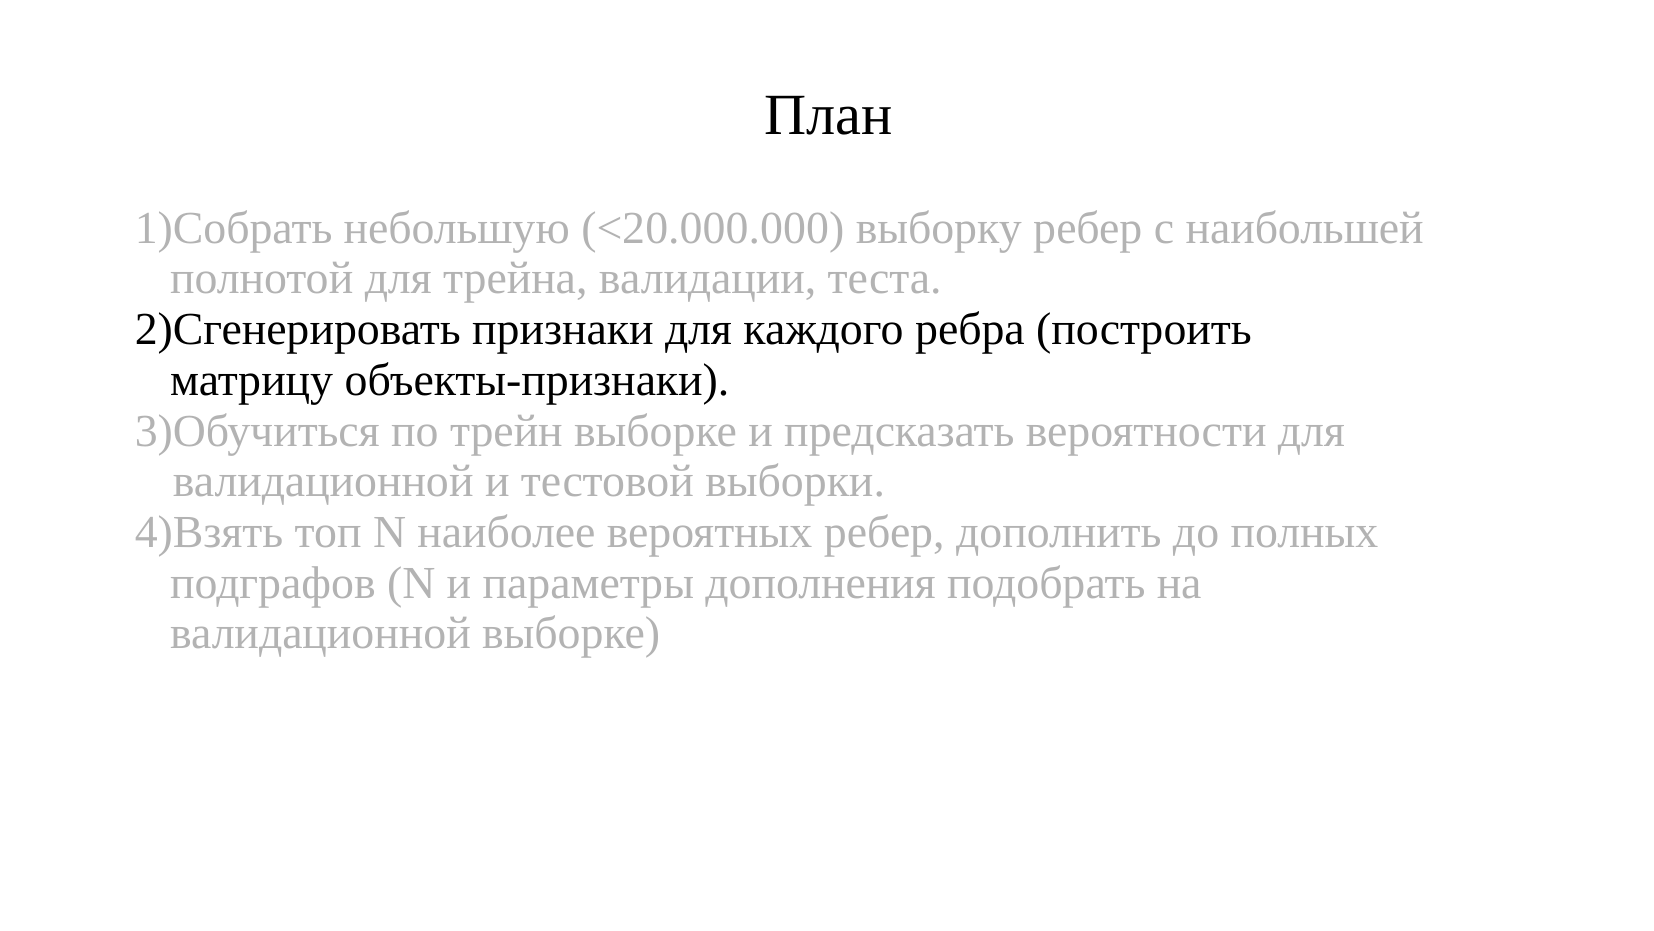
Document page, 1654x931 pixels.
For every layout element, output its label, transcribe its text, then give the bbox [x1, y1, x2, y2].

text_box Собрать небольшую (<20.000.000) выборку ребер с наибольшей полнотой для трейна, валидации, теста. Сгенерировать признаки для каждого ребра (построить матрицу объекты-признаки). Обучиться по трейн выборке и предсказать вероятности для валидационной и тестовой выборки. Взять топ N наиболее вероятных ребер, дополнить до полных подграфов (N и параметры дополнения подобрать на валидационной выборке) [120, 195, 1441, 670]
text_box План [750, 75, 908, 155]
